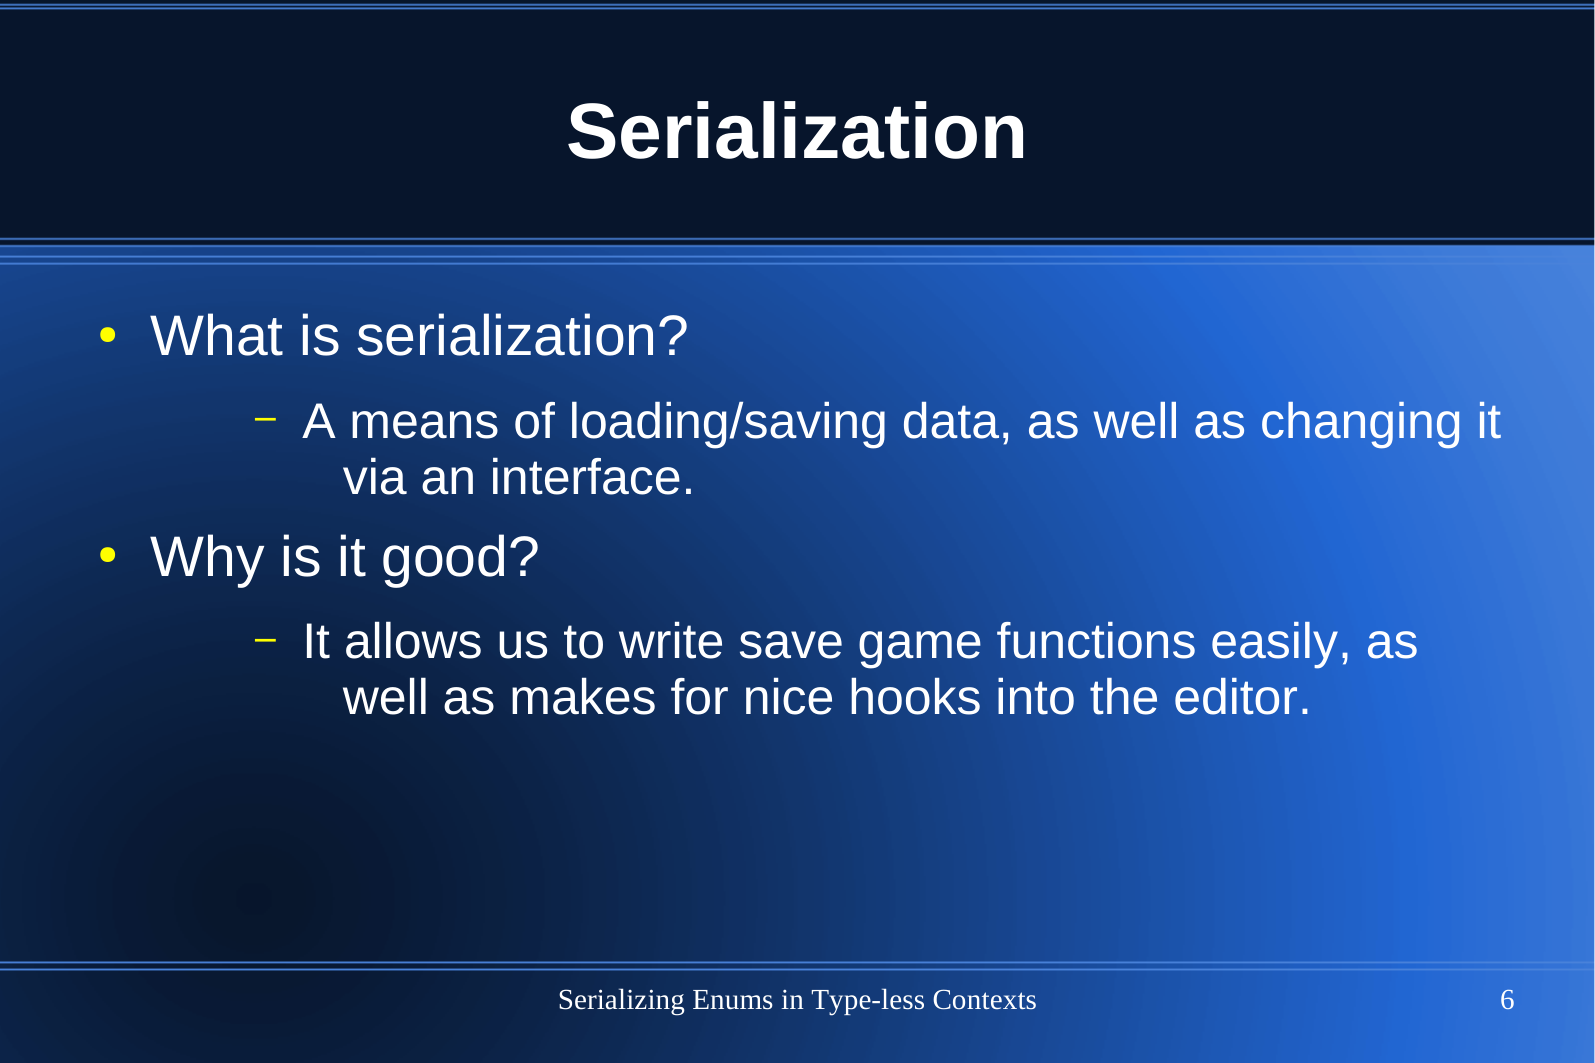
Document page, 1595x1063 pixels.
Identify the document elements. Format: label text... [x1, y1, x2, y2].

picture [0, 0, 1595, 1063]
list What is serialization? A means of loading/saving data, as well as changing it via an interface. Why is it good? It allows us to write save game functions easily, as well as makes for nice hooks into the editor. [79, 304, 1515, 921]
title Serialization [79, 42, 1515, 220]
